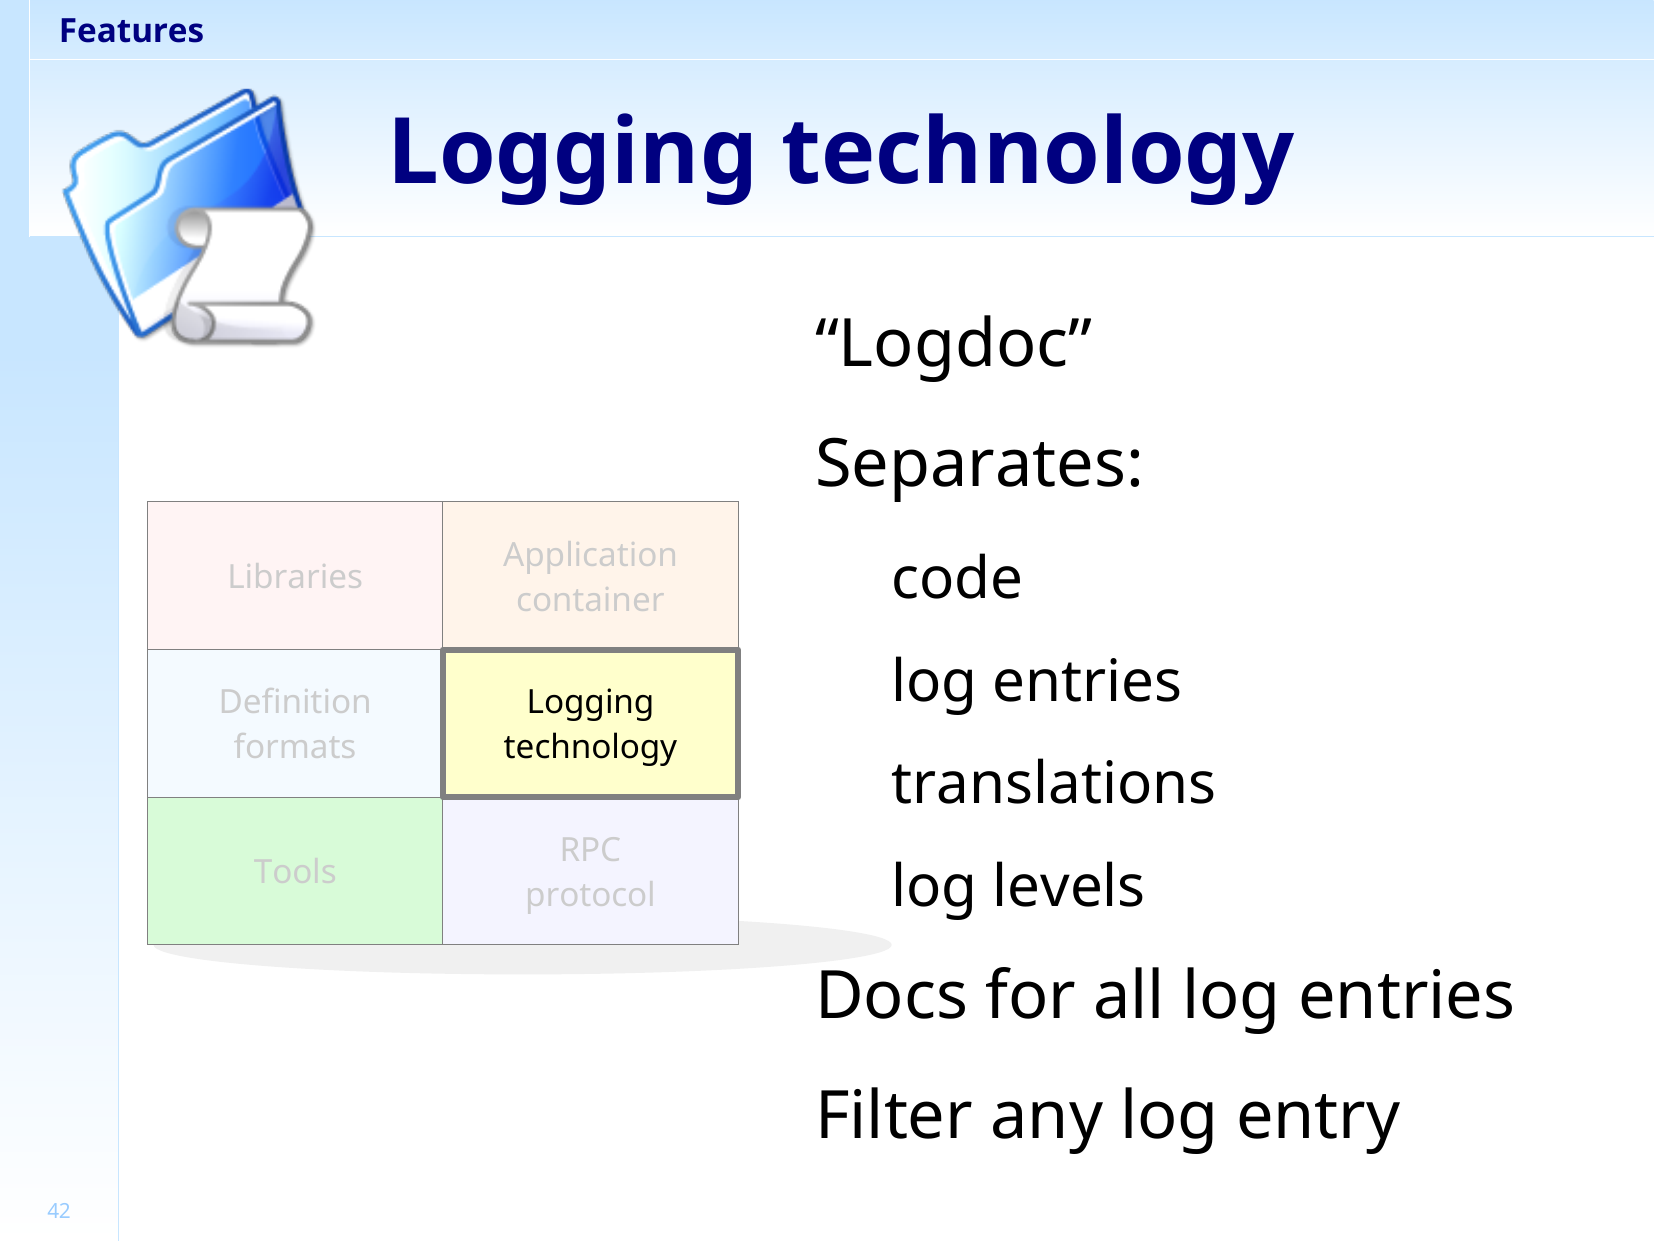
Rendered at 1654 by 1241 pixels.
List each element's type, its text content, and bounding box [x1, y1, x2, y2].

text_box [443, 502, 738, 649]
title Logging technology [29, 59, 1654, 237]
text_box [153, 920, 797, 975]
list “Logdoc” Separates: code log entries translations log levels Docs for all log entries Filter any log entry [797, 295, 1625, 1167]
text_box Logging technology [442, 649, 739, 798]
text_box [443, 798, 738, 944]
picture [58, 87, 325, 355]
text_box [148, 650, 442, 797]
text_box [148, 798, 442, 944]
title Features [59, 0, 355, 60]
text_box [148, 502, 442, 649]
